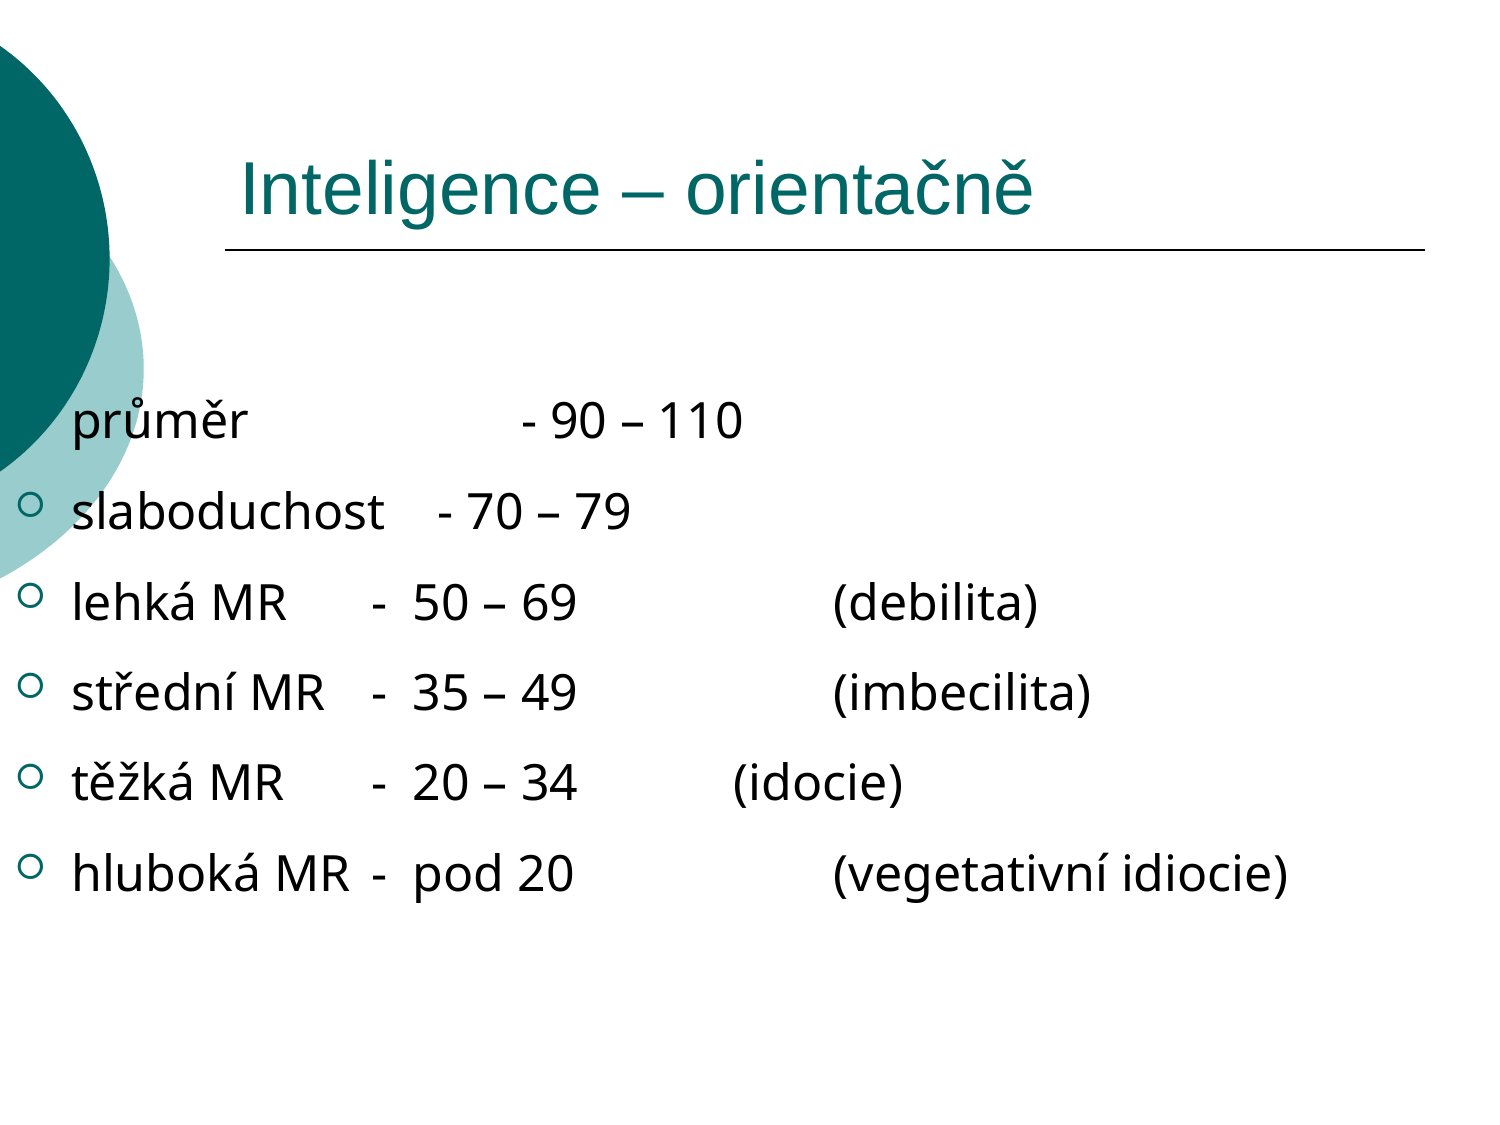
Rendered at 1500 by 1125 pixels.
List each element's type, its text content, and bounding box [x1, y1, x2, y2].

title Inteligence – orientačně [224, 49, 1425, 237]
list průměr - 90 – 110 slaboduchost - 70 – 79 lehká MR - 50 – 69 (debilita) střední MR - 35 – 49 (imbecilita) těžká MR - 20 – 34 (idocie) hluboká MR - pod 20 (vegetativní idiocie) [0, 290, 1500, 1094]
